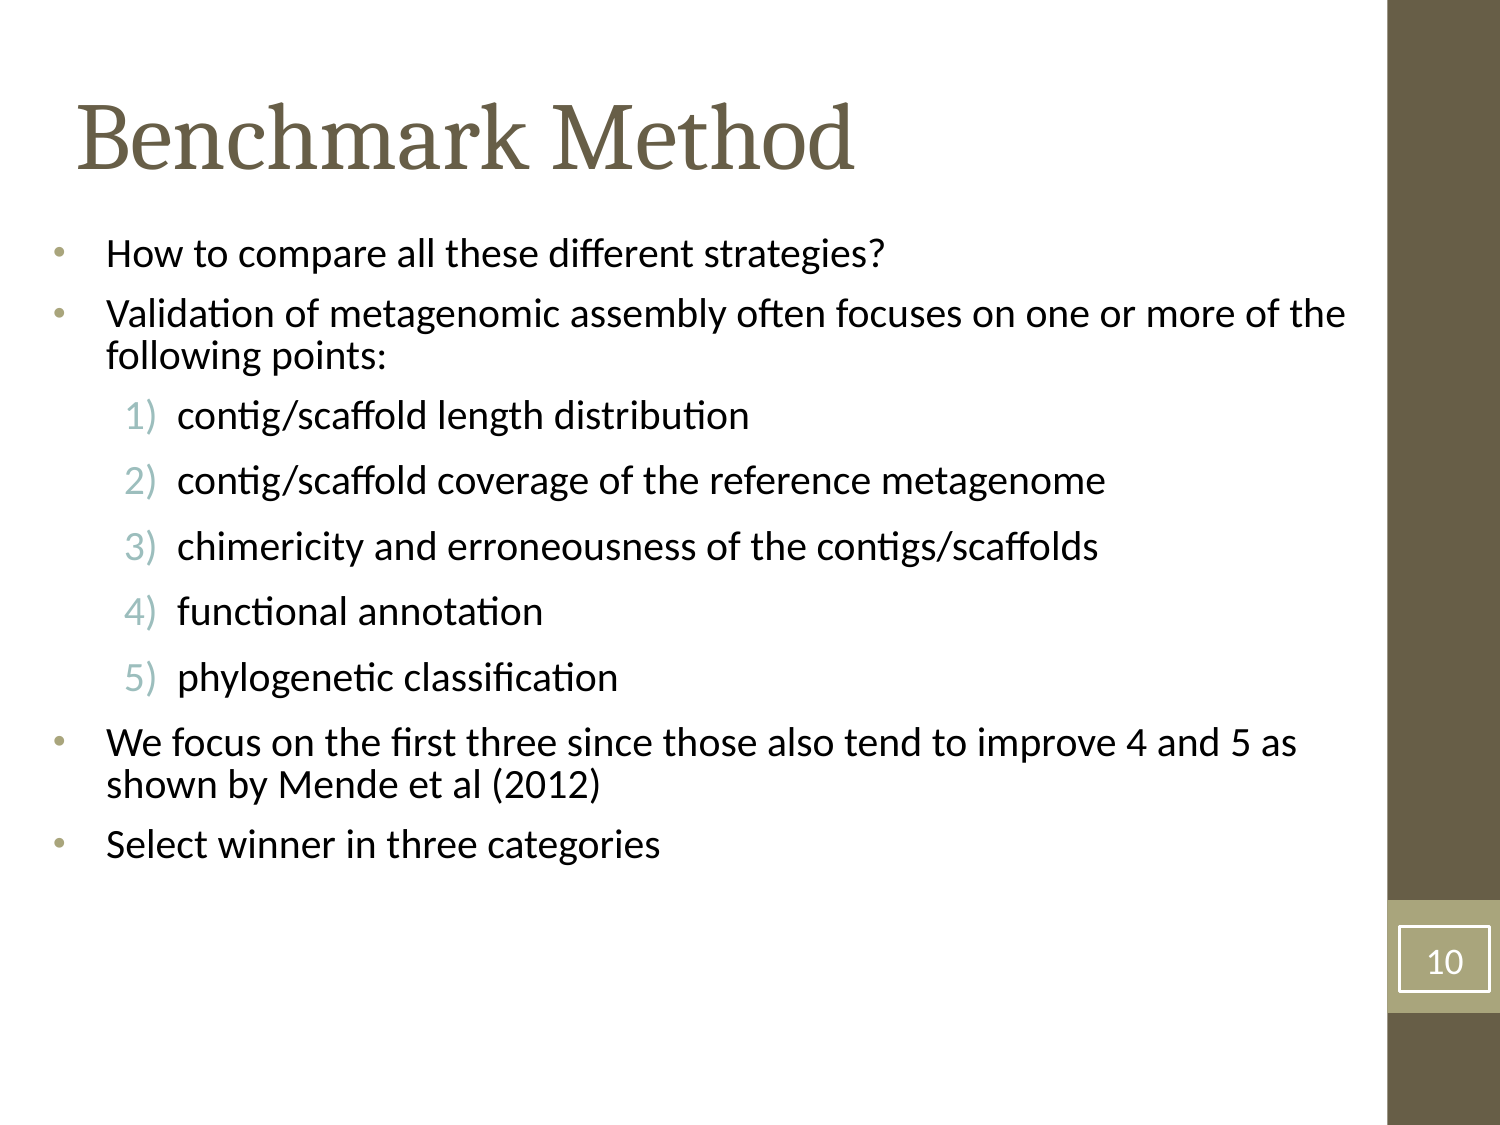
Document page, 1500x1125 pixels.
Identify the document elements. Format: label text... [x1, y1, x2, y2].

list How to compare all these different strategies? Validation of metagenomic assembly often focuses on one or more of the following points: contig/scaﬀold length distribution contig/scaﬀold coverage of the reference metagenome chimericity and erroneousness of the contigs/scaﬀolds functional annotation phylogenetic classiﬁcation We focus on the first three since those also tend to improve 4 and 5 as shown by Mende et al (2012) Select winner in three categories [35, 236, 1382, 1063]
title Benchmark Method [75, 82, 1326, 195]
